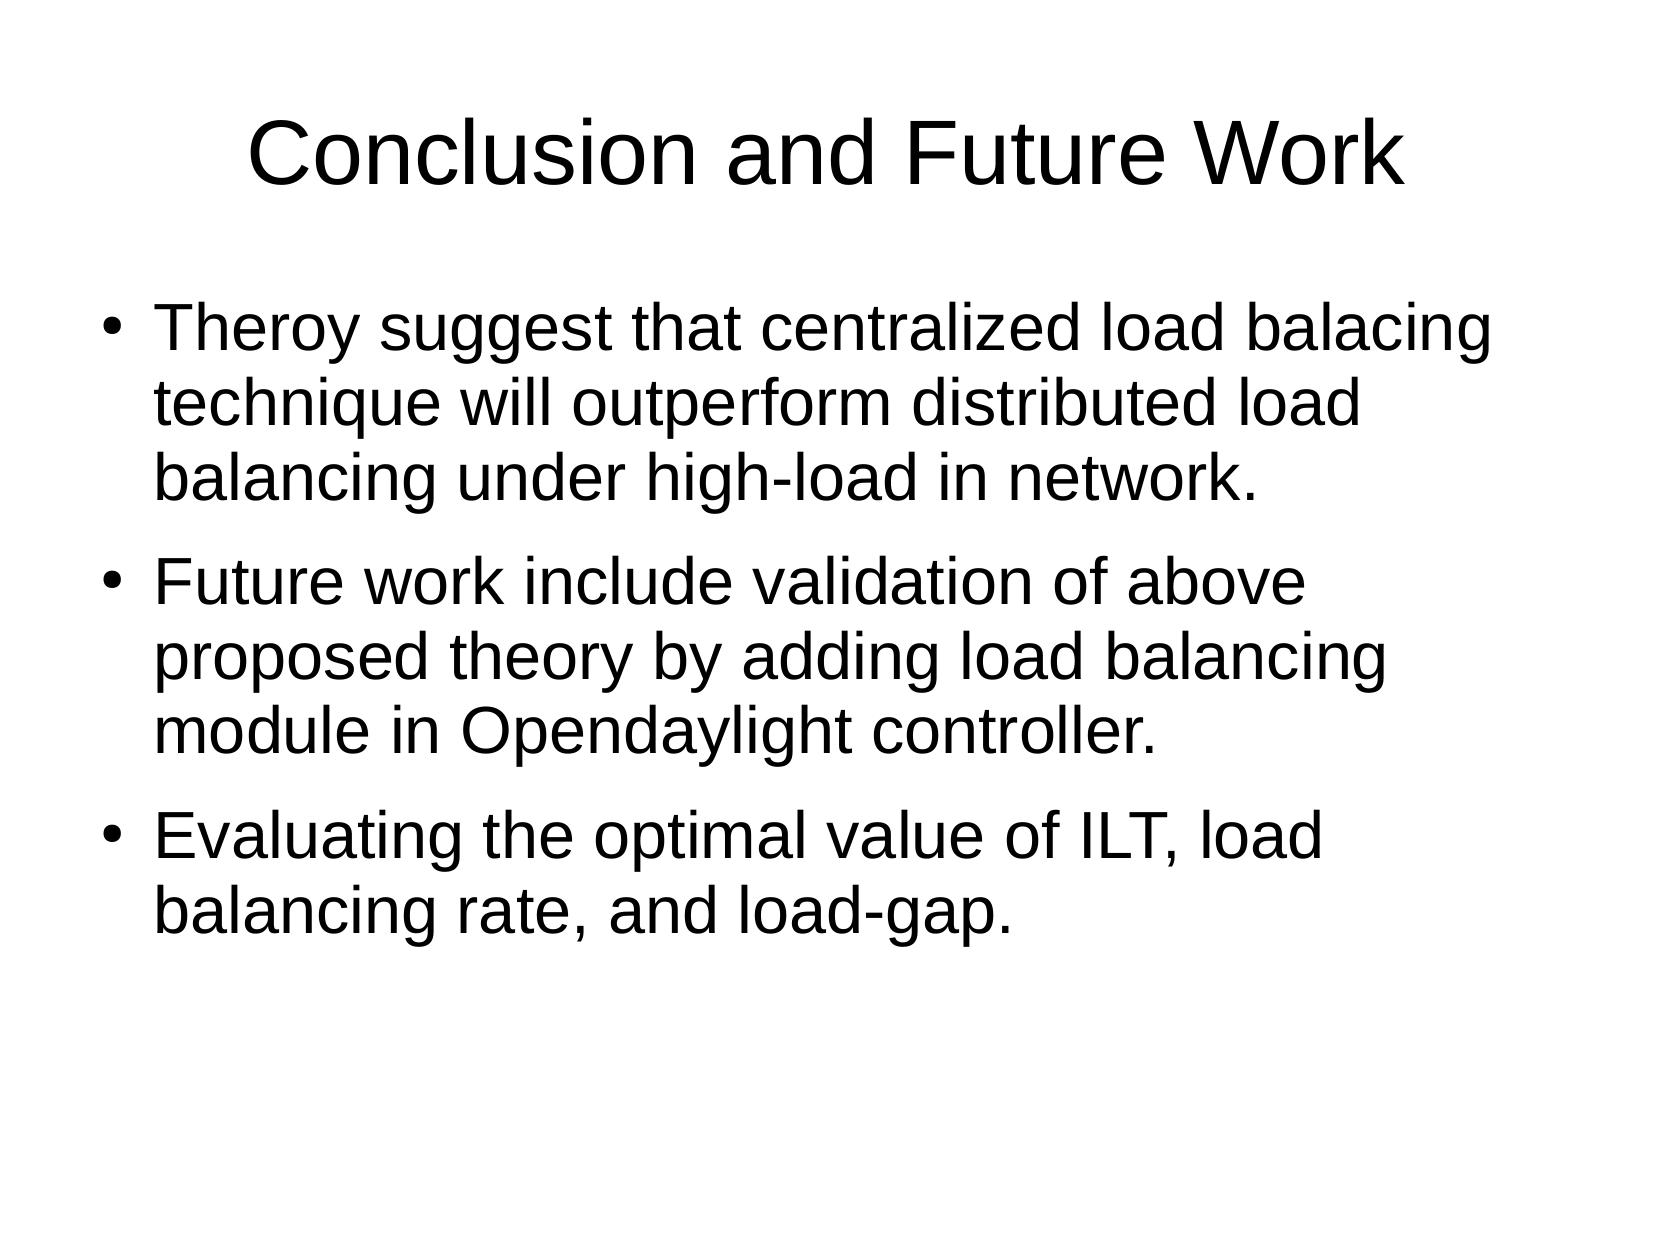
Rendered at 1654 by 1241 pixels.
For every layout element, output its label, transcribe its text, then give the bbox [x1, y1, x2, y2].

list Theroy suggest that centralized load balacing technique will outperform distributed load balancing under high-load in network. Future work include validation of above proposed theory by adding load balancing module in Opendaylight controller. Evaluating the optimal value of ILT, load balancing rate, and load-gap. [82, 290, 1571, 1010]
title Conclusion and Future Work [82, 49, 1571, 257]
